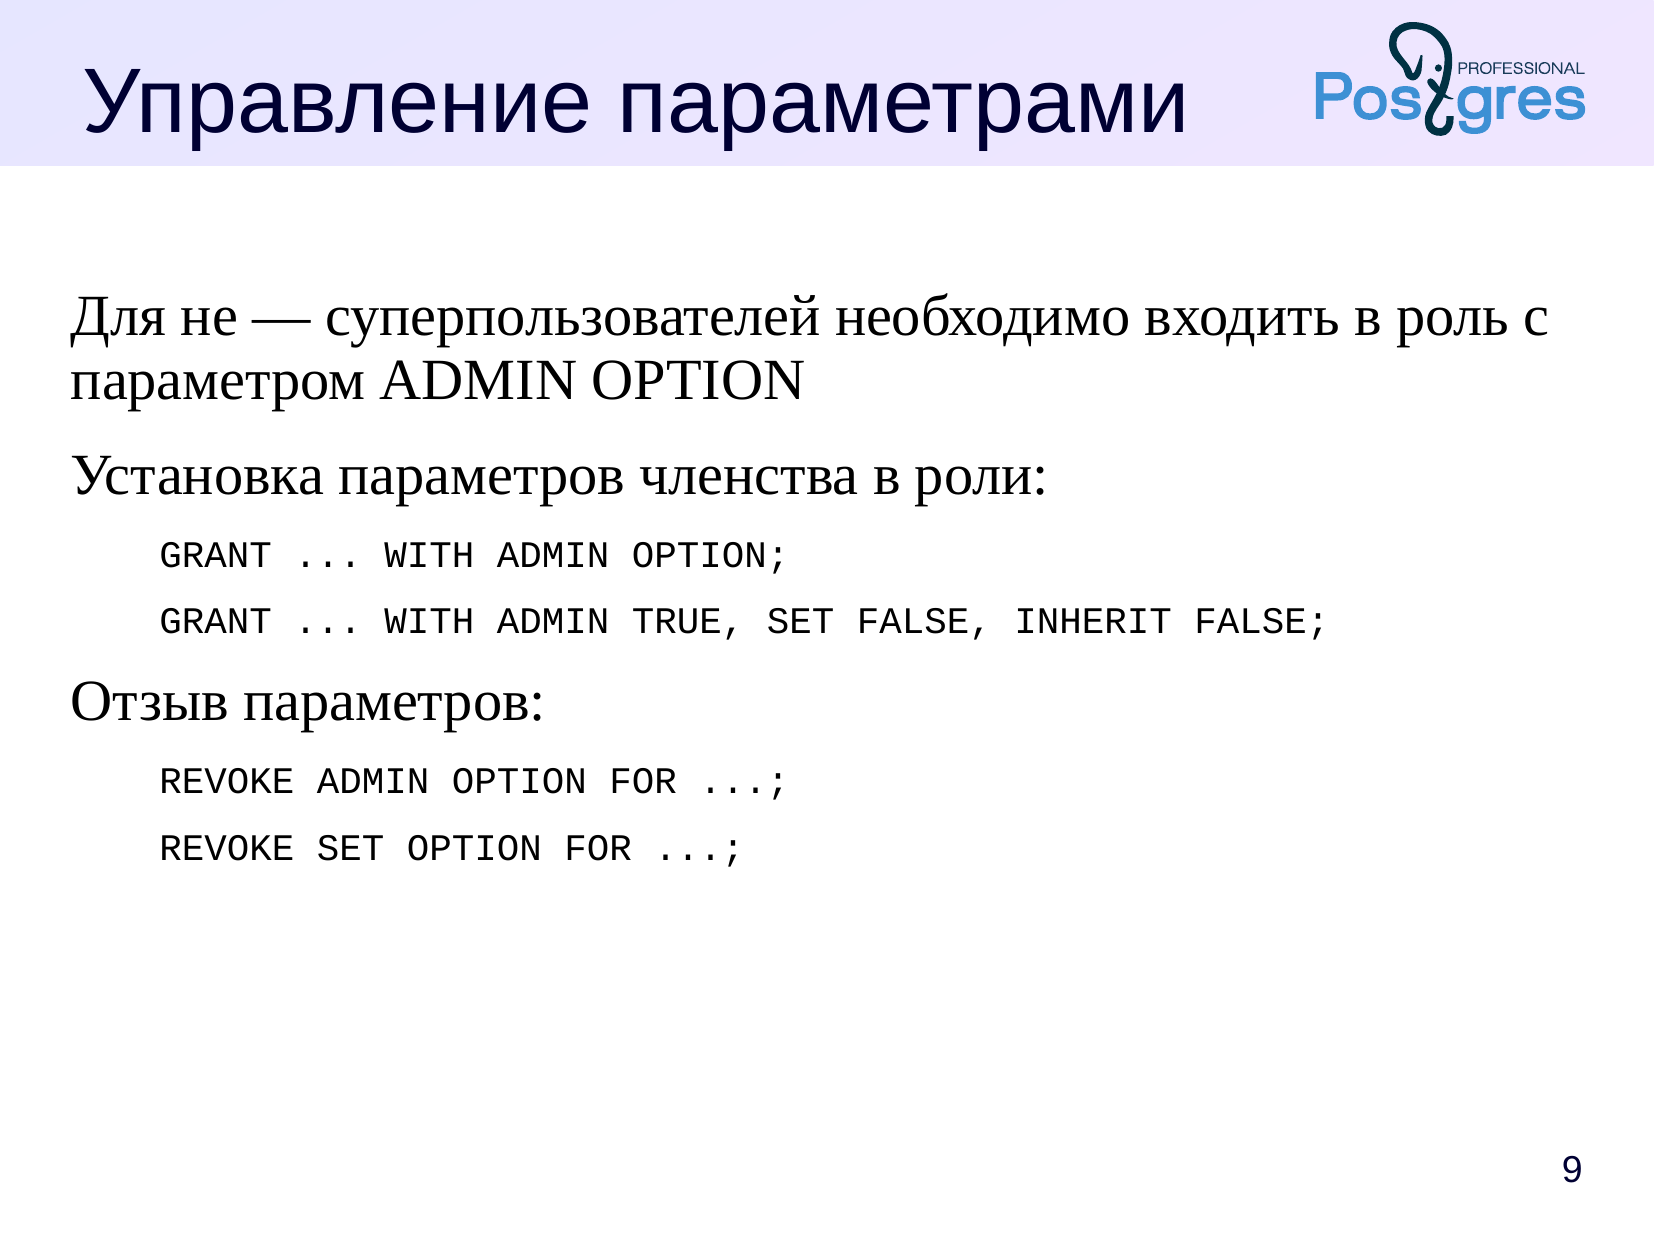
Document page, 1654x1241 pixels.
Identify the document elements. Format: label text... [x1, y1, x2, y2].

list Для не — суперпользователей необходимо входить в роль с параметром ADMIN OPTION Установка параметров членства в роли: GRANT ... WITH ADMIN OPTION; GRANT ... WITH ADMIN TRUE, SET FALSE, INHERIT FALSE; Отзыв параметров: REVOKE ADMIN OPTION FOR ...; REVOKE SET OPTION FOR ...; [70, 283, 1583, 1134]
title Управление параметрами [82, 49, 1252, 153]
